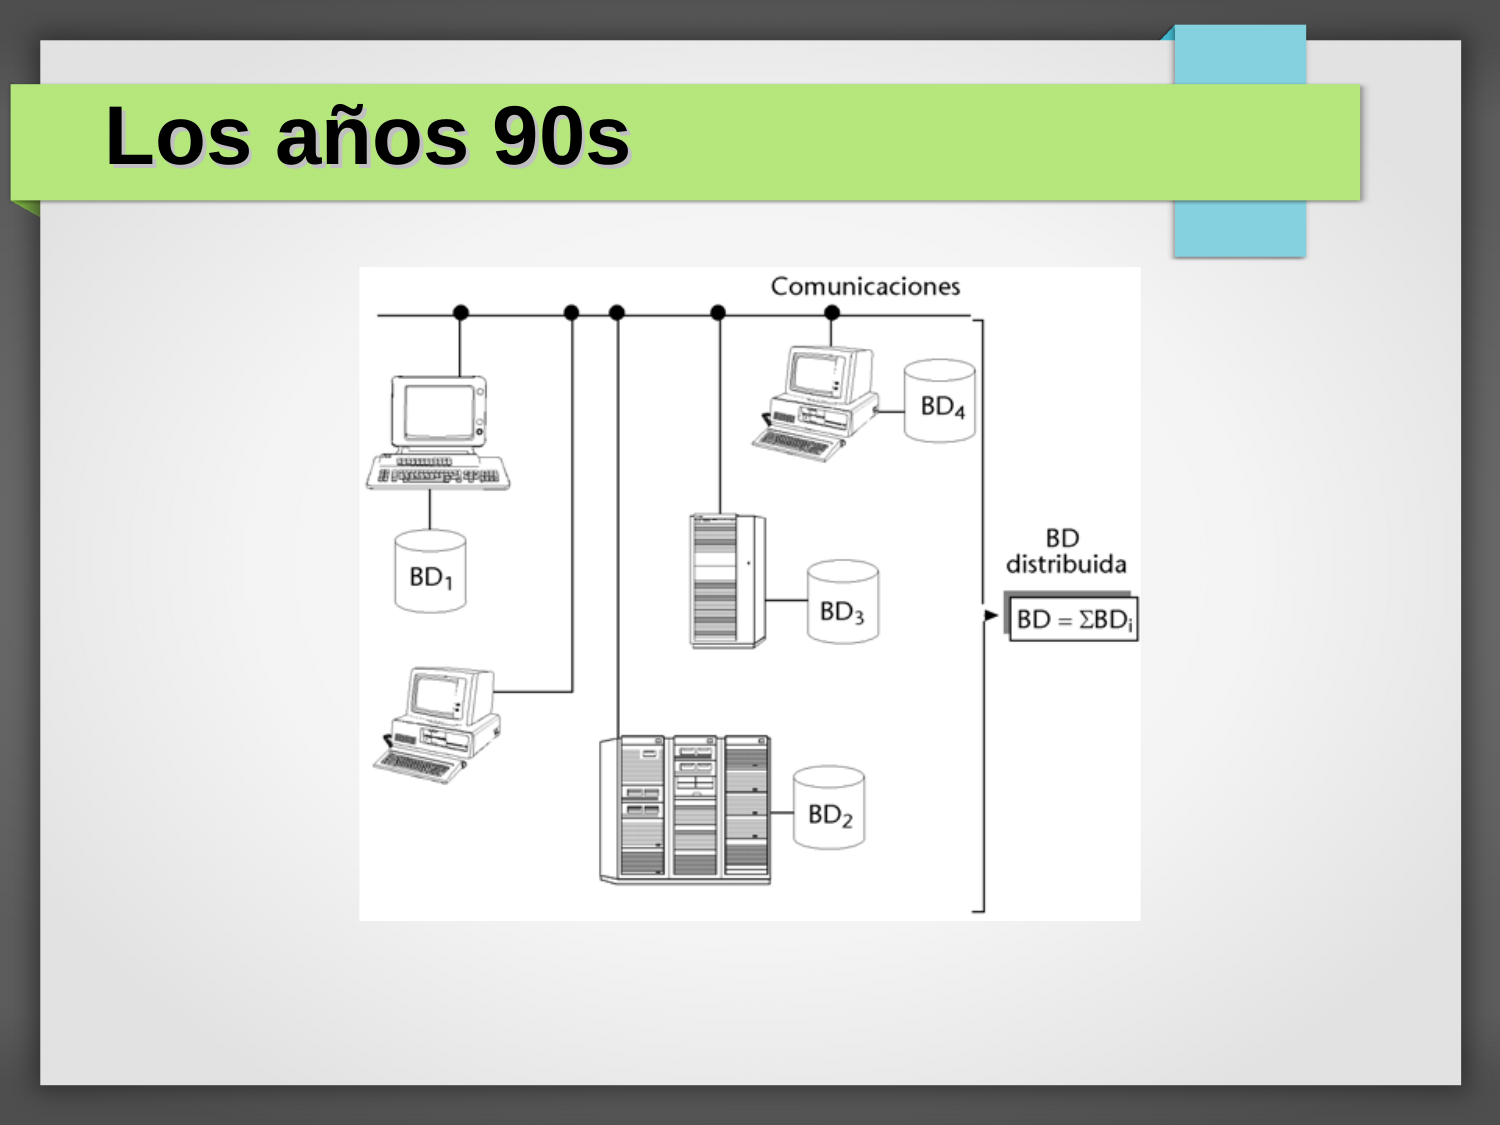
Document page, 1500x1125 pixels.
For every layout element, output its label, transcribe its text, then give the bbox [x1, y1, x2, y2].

picture [0, 0, 1500, 1125]
title Los años 90s [75, 85, 1147, 193]
